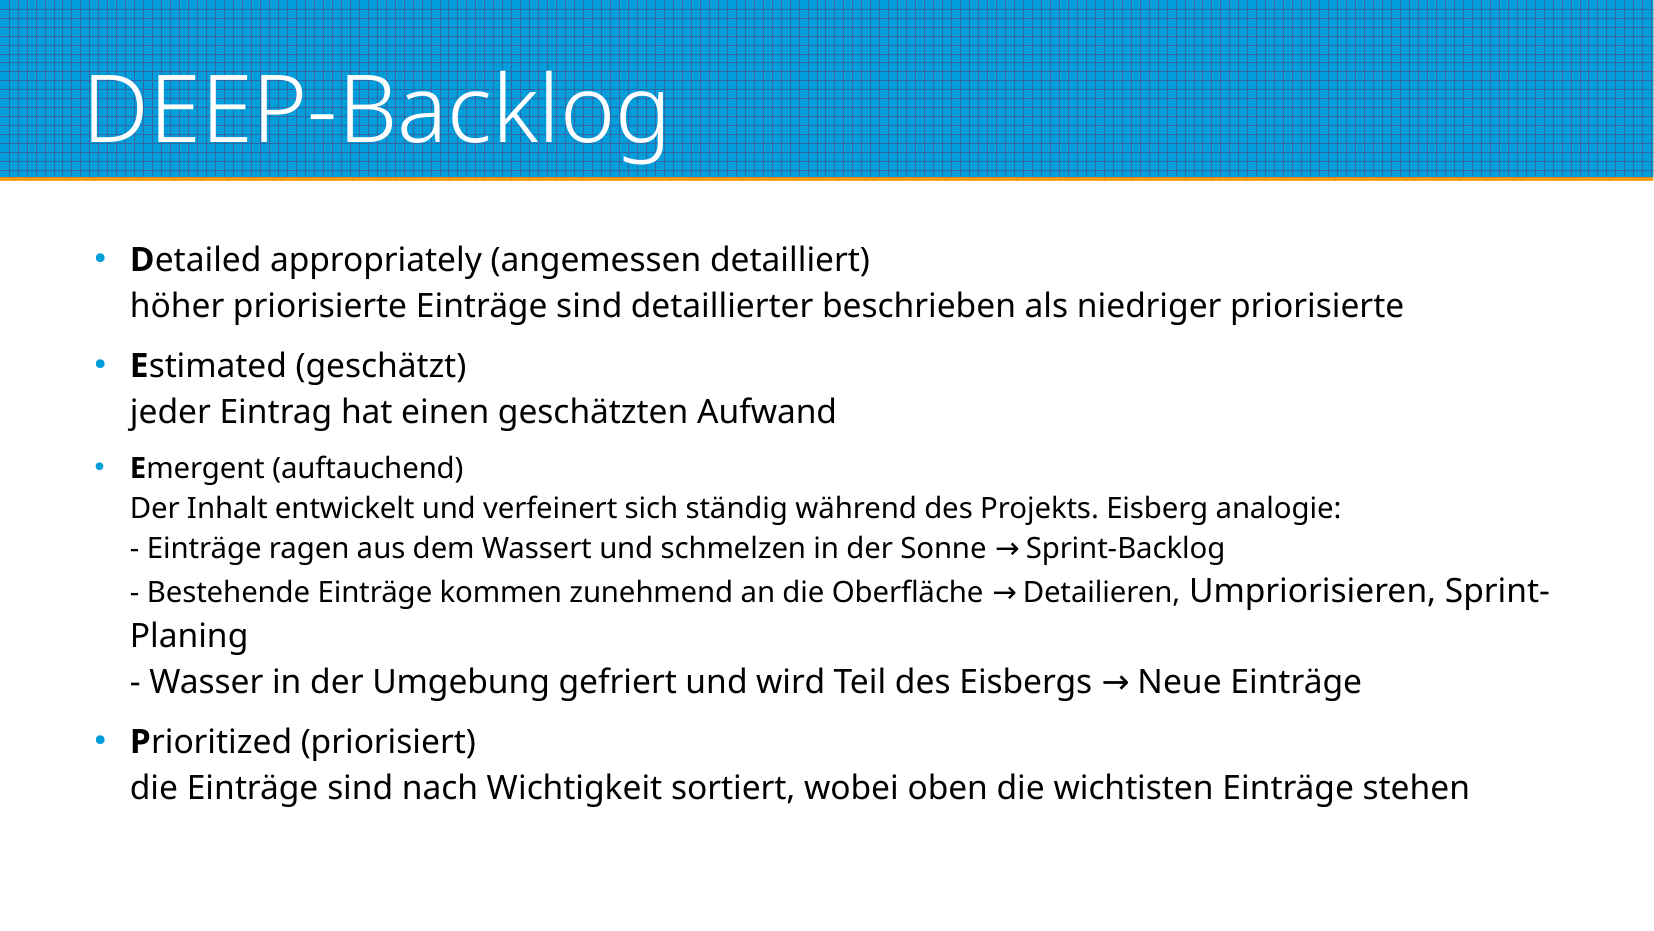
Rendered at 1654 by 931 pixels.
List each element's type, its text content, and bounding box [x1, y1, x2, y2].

title DEEP-Backlog [82, 14, 1571, 171]
list Detailed appropriately (angemessen detailliert) höher priorisierte Einträge sind detaillierter beschrieben als niedriger priorisierte Estimated (geschätzt) jeder Eintrag hat einen geschätzten Aufwand Emergent (auftauchend) Der Inhalt entwickelt und verfeinert sich ständig während des Projekts. Eisberg analogie: - Einträge ragen aus dem Wassert und schmelzen in der Sonne → Sprint-Backlog - Bestehende Einträge kommen zunehmend an die Oberfläche → Detailieren, Umpriorisieren, Sprint-Planing - Wasser in der Umgebung gefriert und wird Teil des Eisbergs → Neue Einträge Prioritized (priorisiert) die Einträge sind nach Wichtigkeit sortiert, wobei oben die wichtisten Einträge stehen [82, 236, 1595, 811]
